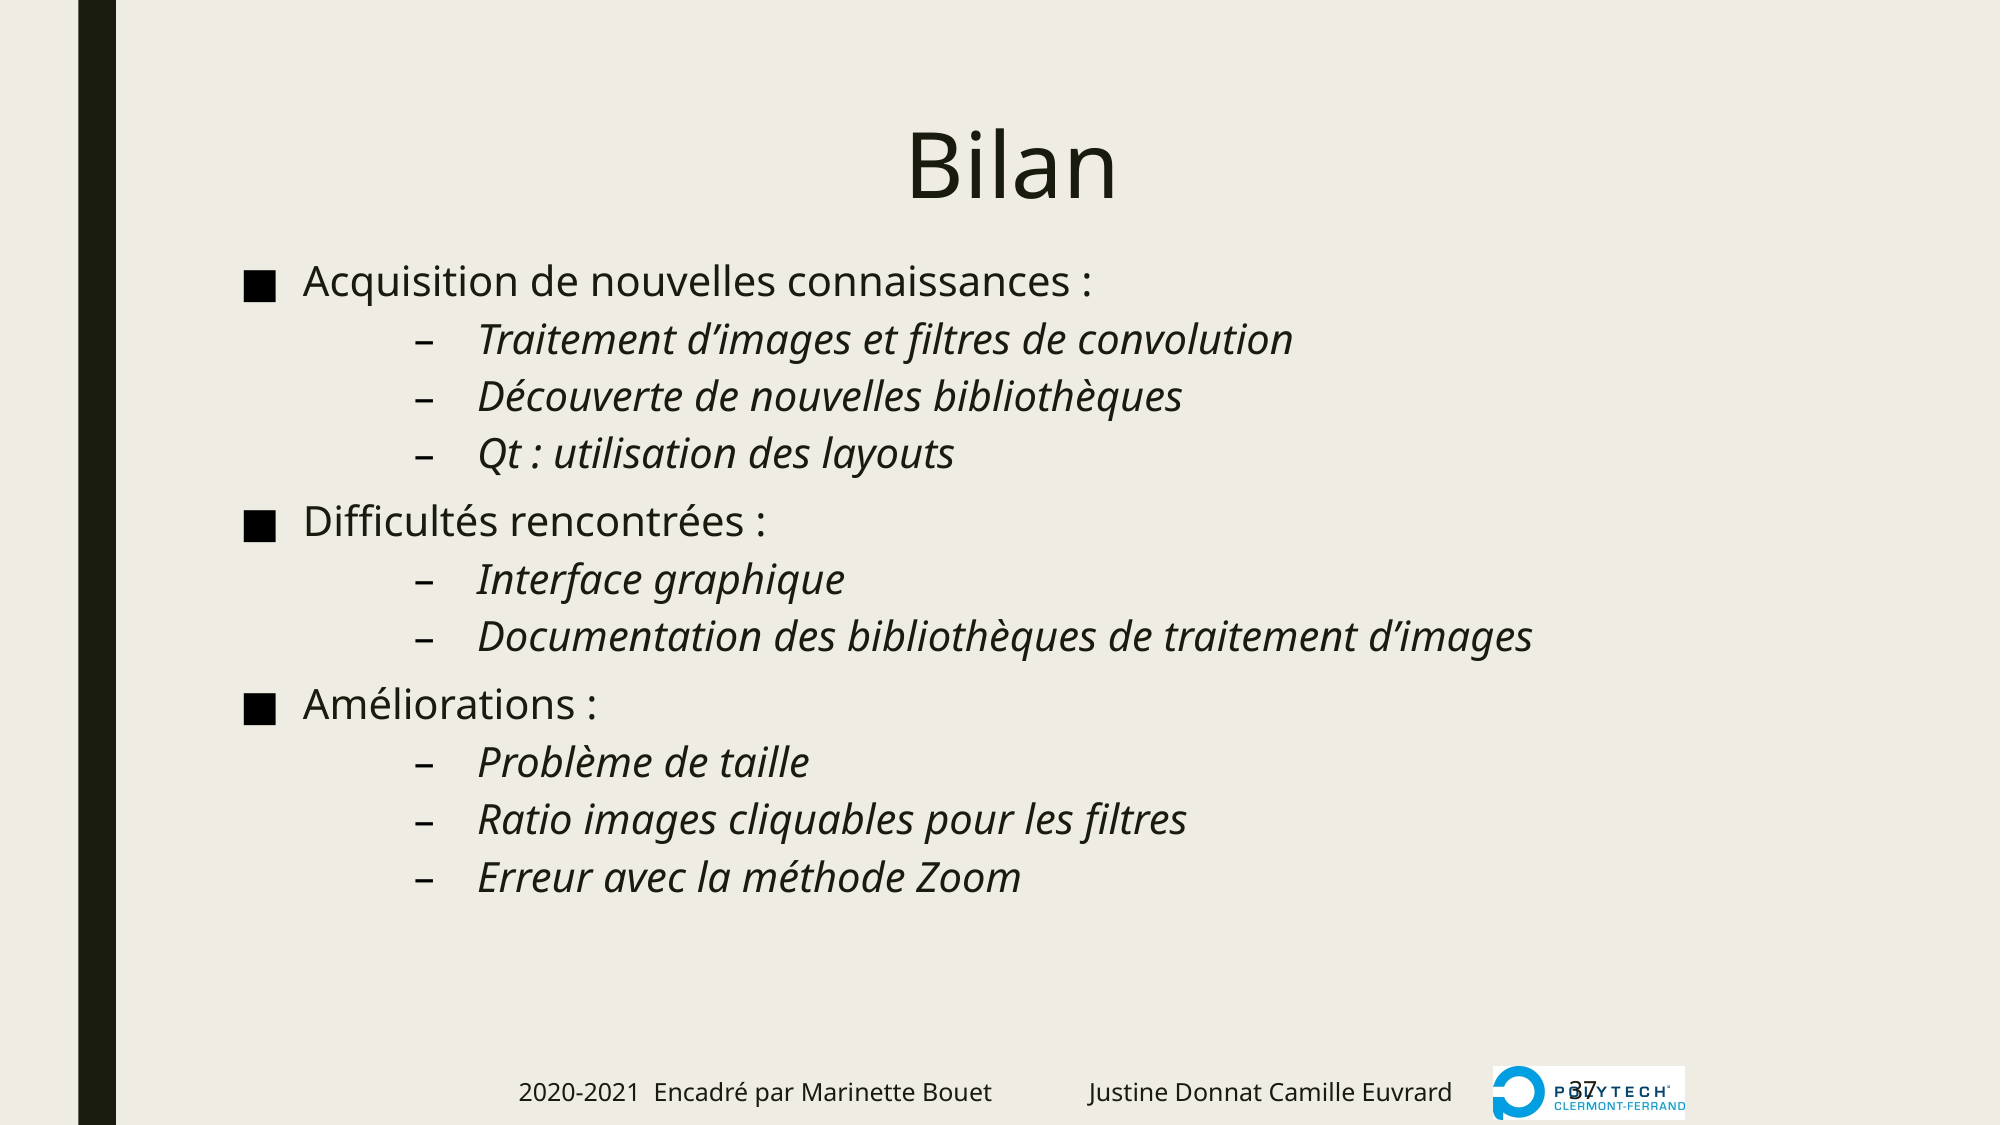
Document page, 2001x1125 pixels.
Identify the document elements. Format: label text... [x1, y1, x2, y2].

text_box [1553, 1058, 1816, 1125]
list Acquisition de nouvelles connaissances : Traitement d’images et filtres de convolution Découverte de nouvelles bibliothèques Qt : utilisation des layouts Difficultés rencontrées : Interface graphique Documentation des bibliothèques de traitement d’images Améliorations : Problème de taille Ratio images cliquables pour les filtres Erreur avec la méthode Zoom [225, 251, 1801, 1026]
title Bilan [225, 112, 1801, 219]
text_box 2020-2021 Encadré par Marinette Bouet Justine Donnat Camille Euvrard [474, 1058, 1506, 1125]
